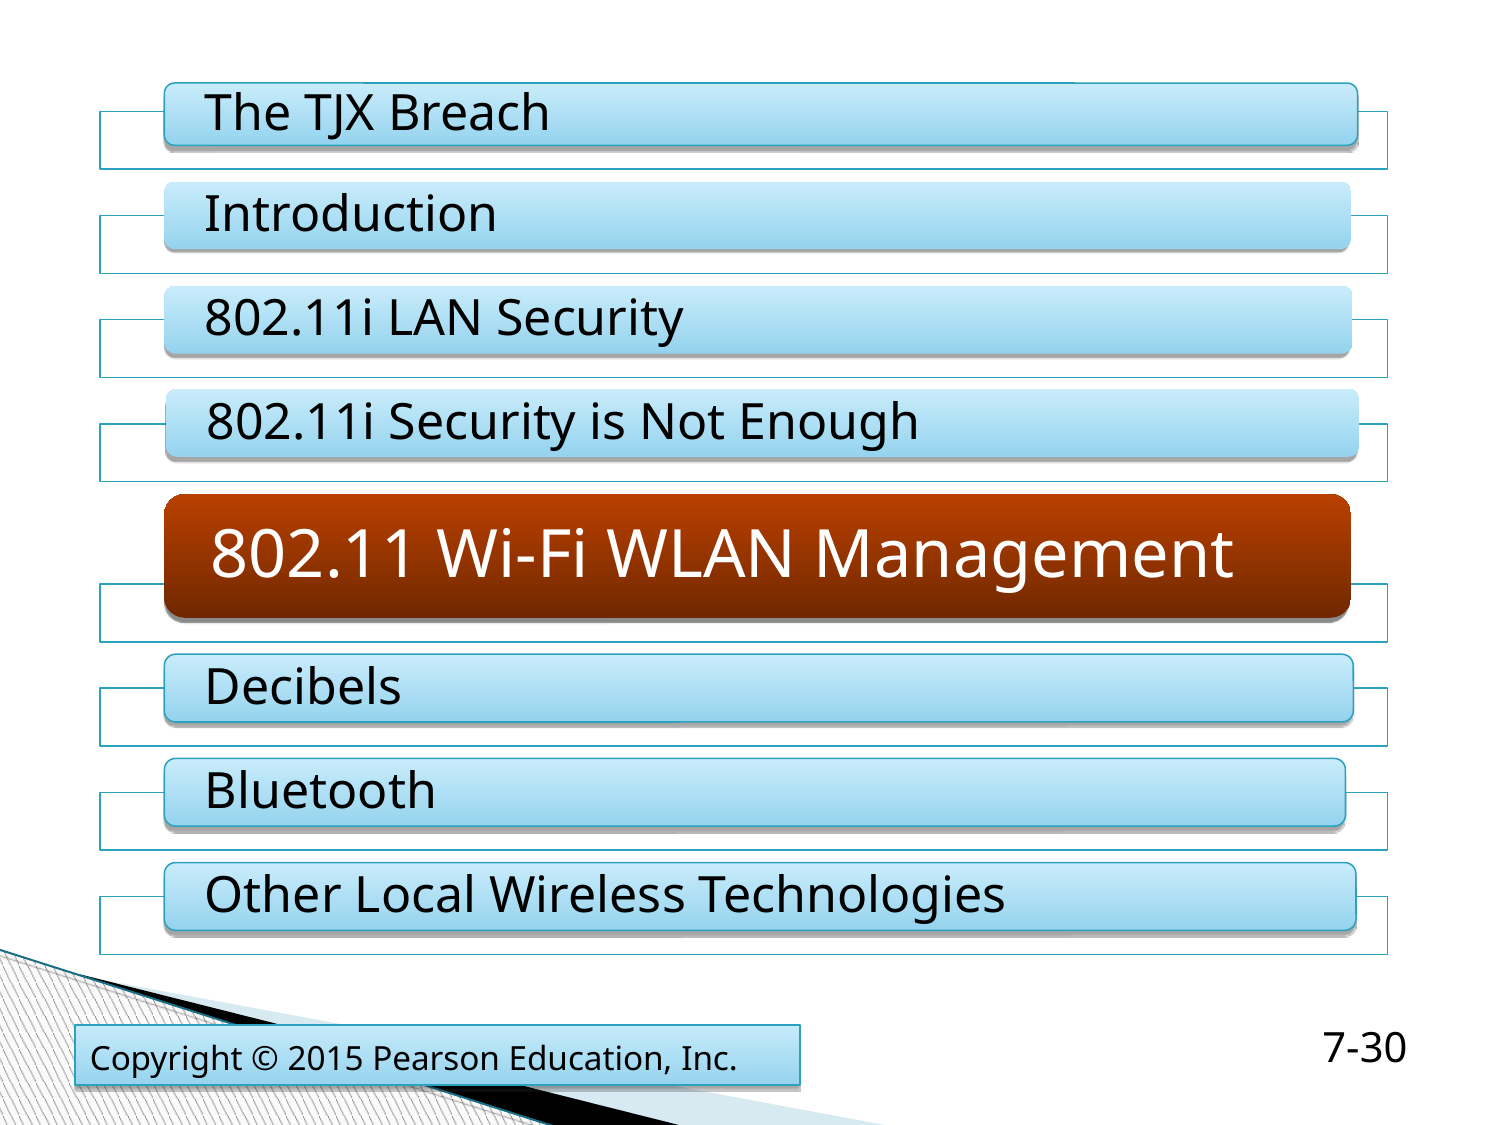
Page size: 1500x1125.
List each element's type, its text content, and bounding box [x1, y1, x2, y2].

text_box [99, 688, 1388, 746]
text_box Introduction [164, 181, 1352, 250]
text_box [99, 111, 1388, 170]
text_box Bluetooth [164, 758, 1346, 827]
text_box [99, 319, 1388, 378]
text_box 802.11i LAN Security [164, 285, 1353, 354]
text_box 802.11i Security is Not Enough [165, 388, 1360, 457]
text_box [99, 896, 1388, 955]
text_box [99, 423, 1388, 482]
text_box [99, 583, 1388, 642]
text_box Other Local Wireless Technologies [164, 862, 1357, 931]
footer Copyright © 2015 Pearson Education, Inc. [75, 1025, 800, 1085]
text_box [99, 215, 1388, 274]
text_box [99, 792, 1388, 851]
picture [0, 952, 543, 1125]
slide_number 7-<number> [1250, 1025, 1423, 1085]
text_box Decibels [164, 654, 1354, 723]
text_box 802.11 Wi-Fi WLAN Management [164, 494, 1352, 618]
text_box The TJX Breach [164, 82, 1358, 146]
